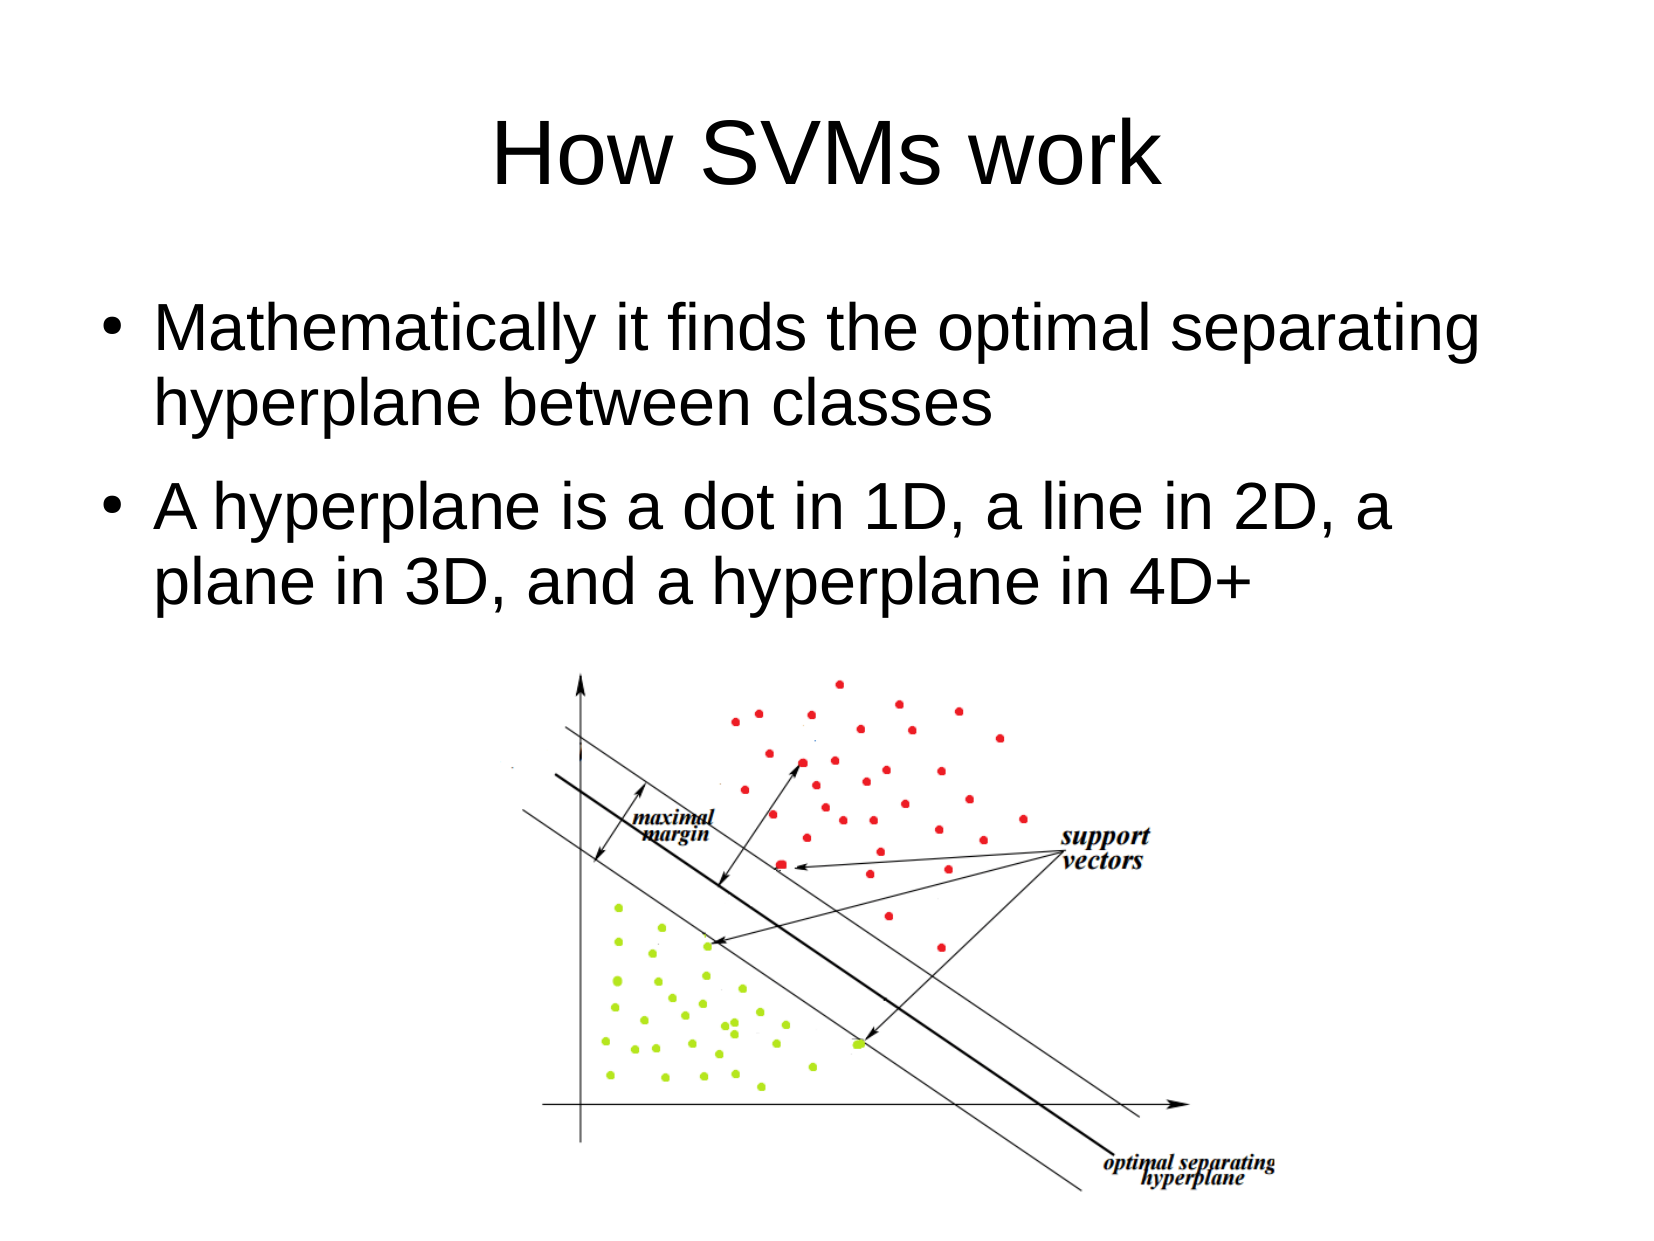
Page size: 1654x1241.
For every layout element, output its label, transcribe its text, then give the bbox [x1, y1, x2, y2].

title How SVMs work [82, 49, 1571, 257]
list Mathematically it finds the optimal separating hyperplane between classes A hyperplane is a dot in 1D, a line in 2D, a plane in 3D, and a hyperplane in 4D+ [82, 290, 1571, 1010]
picture [500, 642, 1306, 1216]
